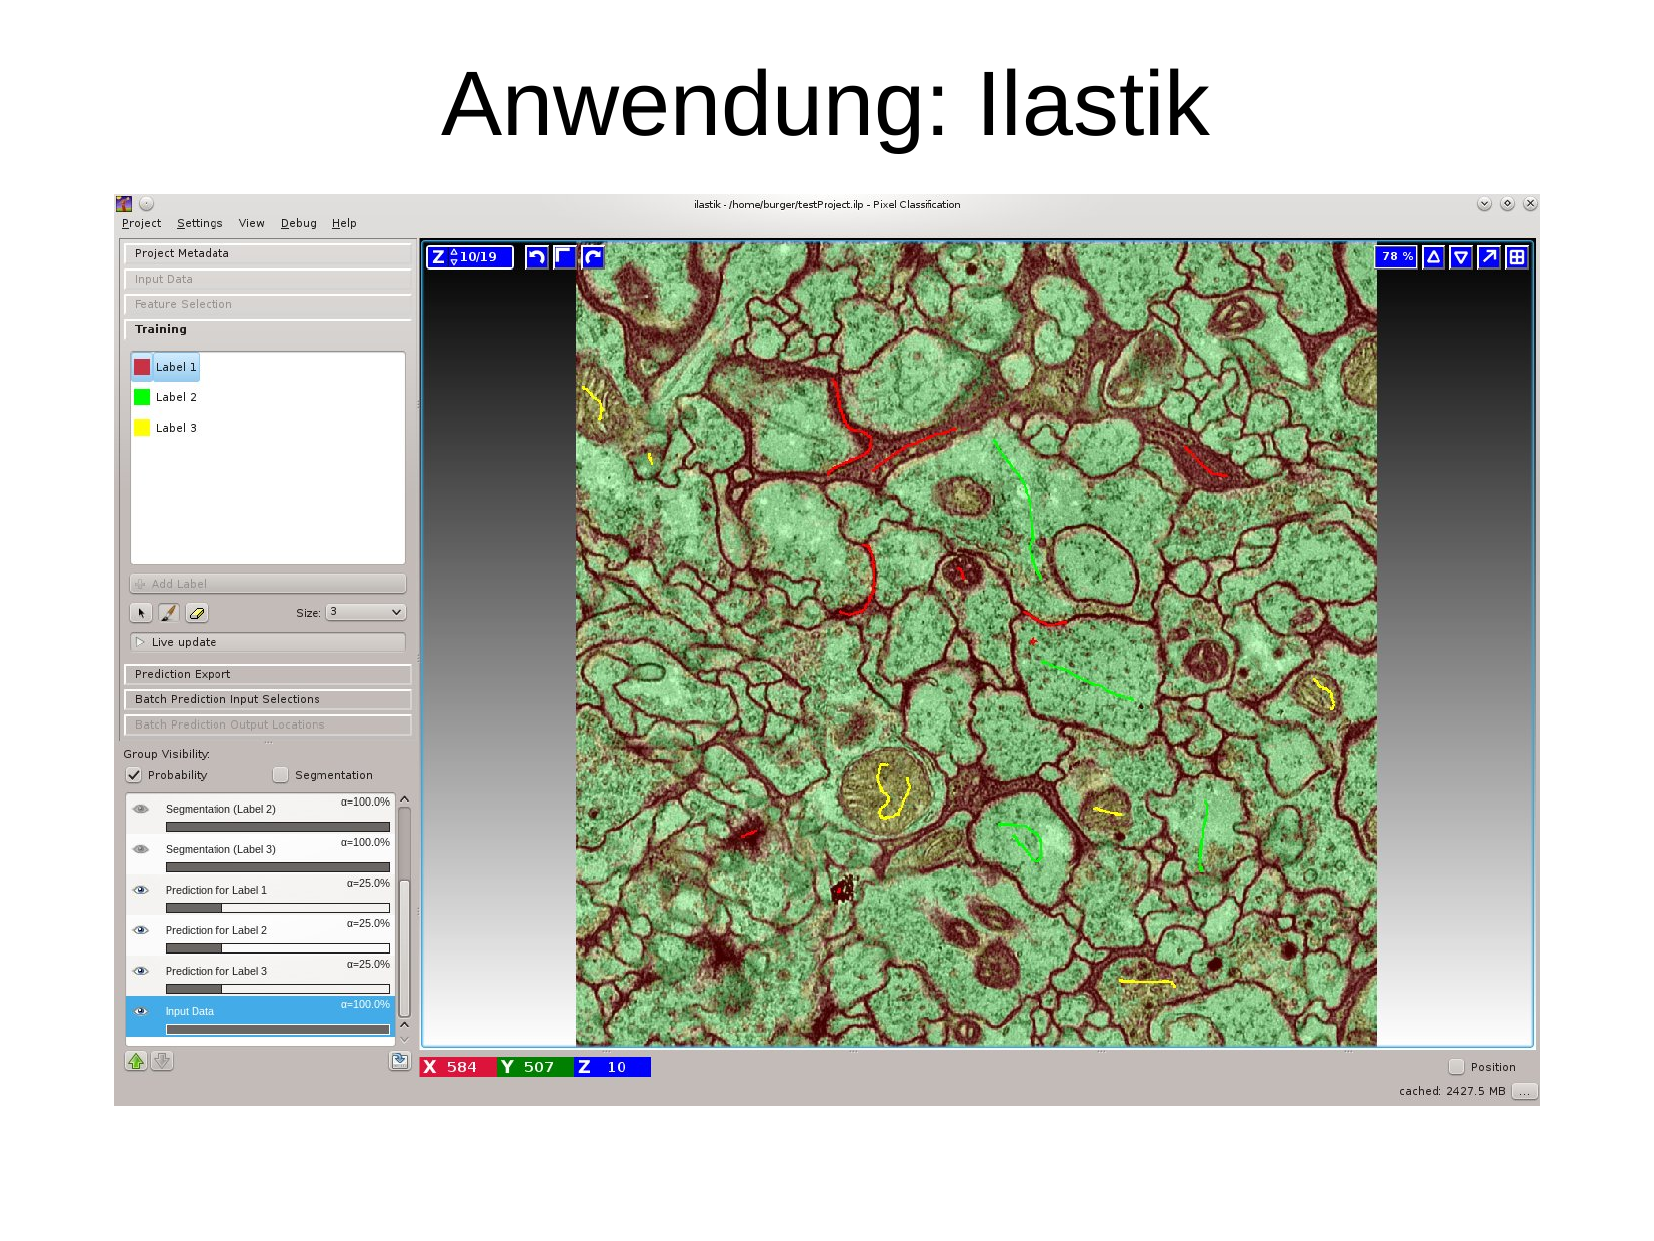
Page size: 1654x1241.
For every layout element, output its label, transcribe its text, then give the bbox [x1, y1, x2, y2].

picture [114, 194, 1540, 1106]
title Anwendung: Ilastik [82, 0, 1571, 208]
